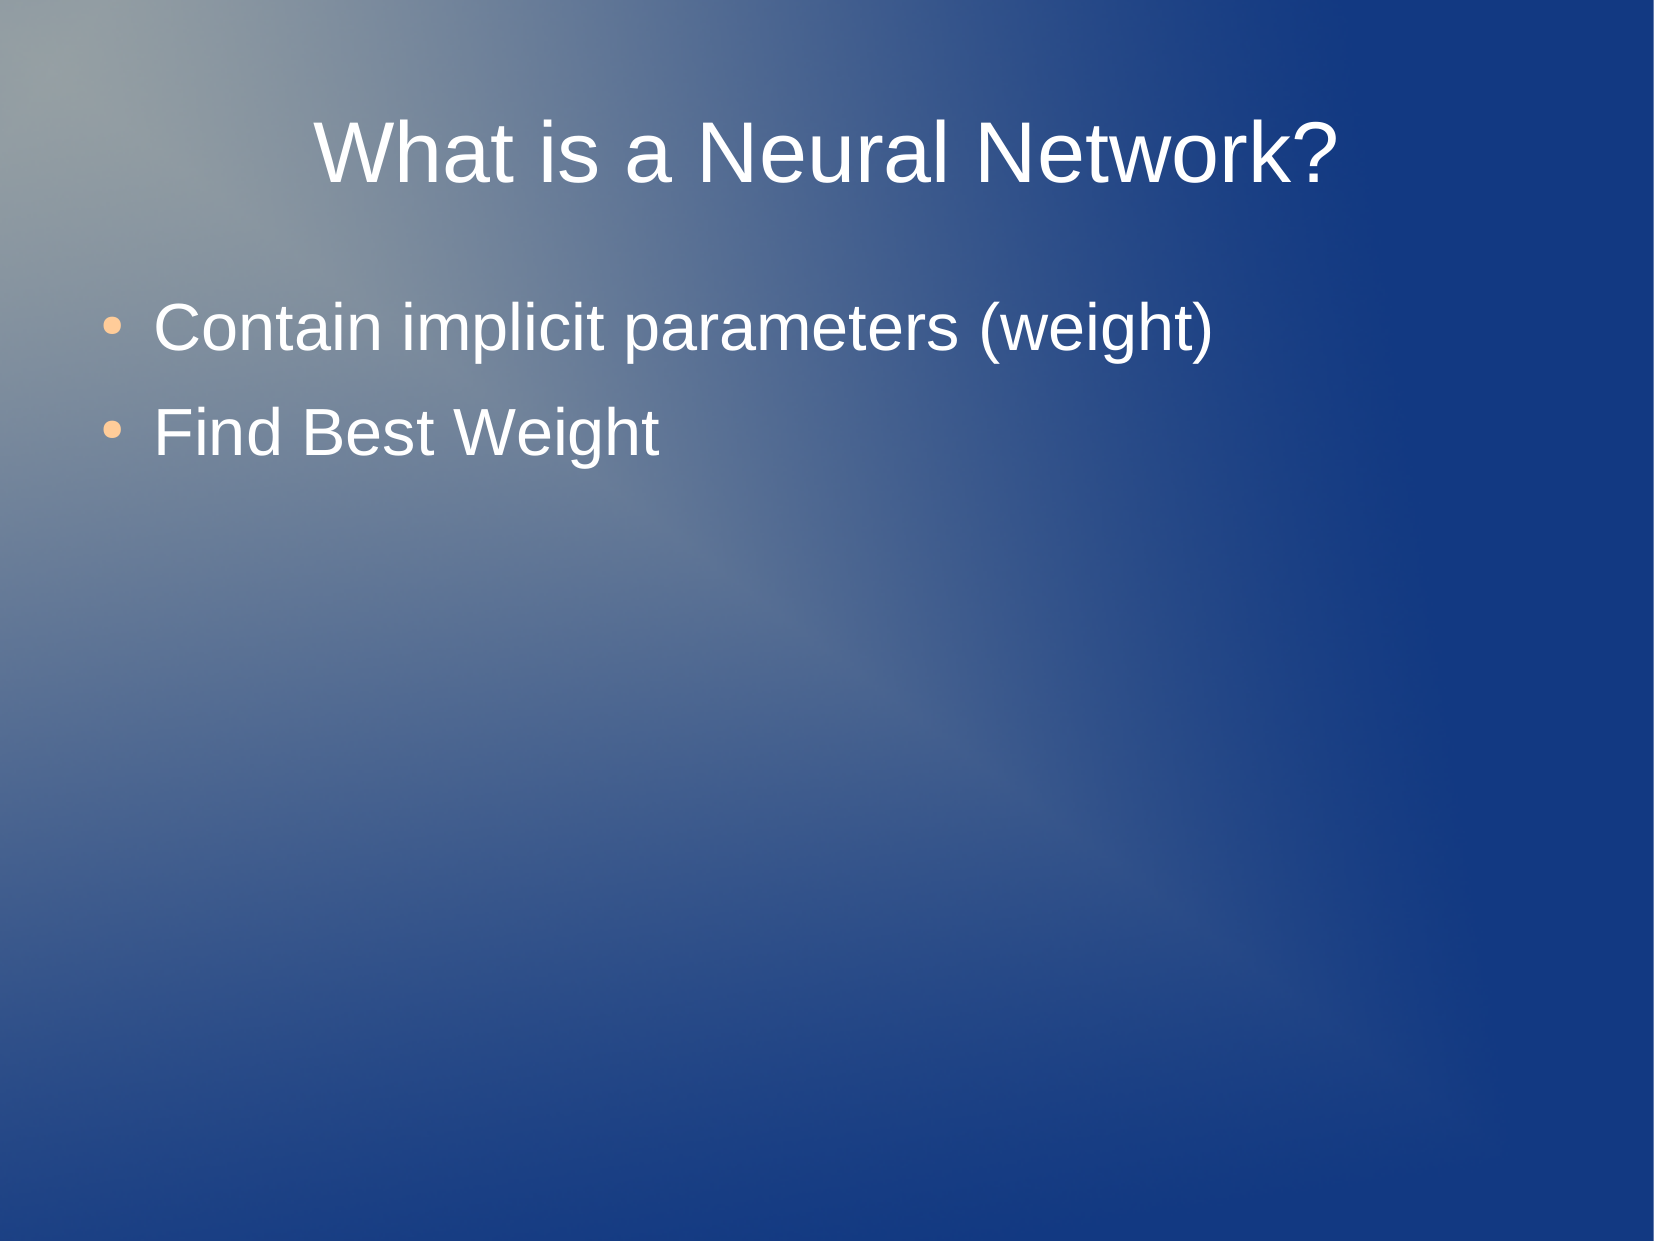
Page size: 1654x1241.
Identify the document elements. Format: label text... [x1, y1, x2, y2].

picture [0, 0, 1654, 1241]
title What is a Neural Network? [82, 49, 1571, 257]
list Contain implicit parameters (weight) Find Best Weight [82, 290, 1571, 1109]
